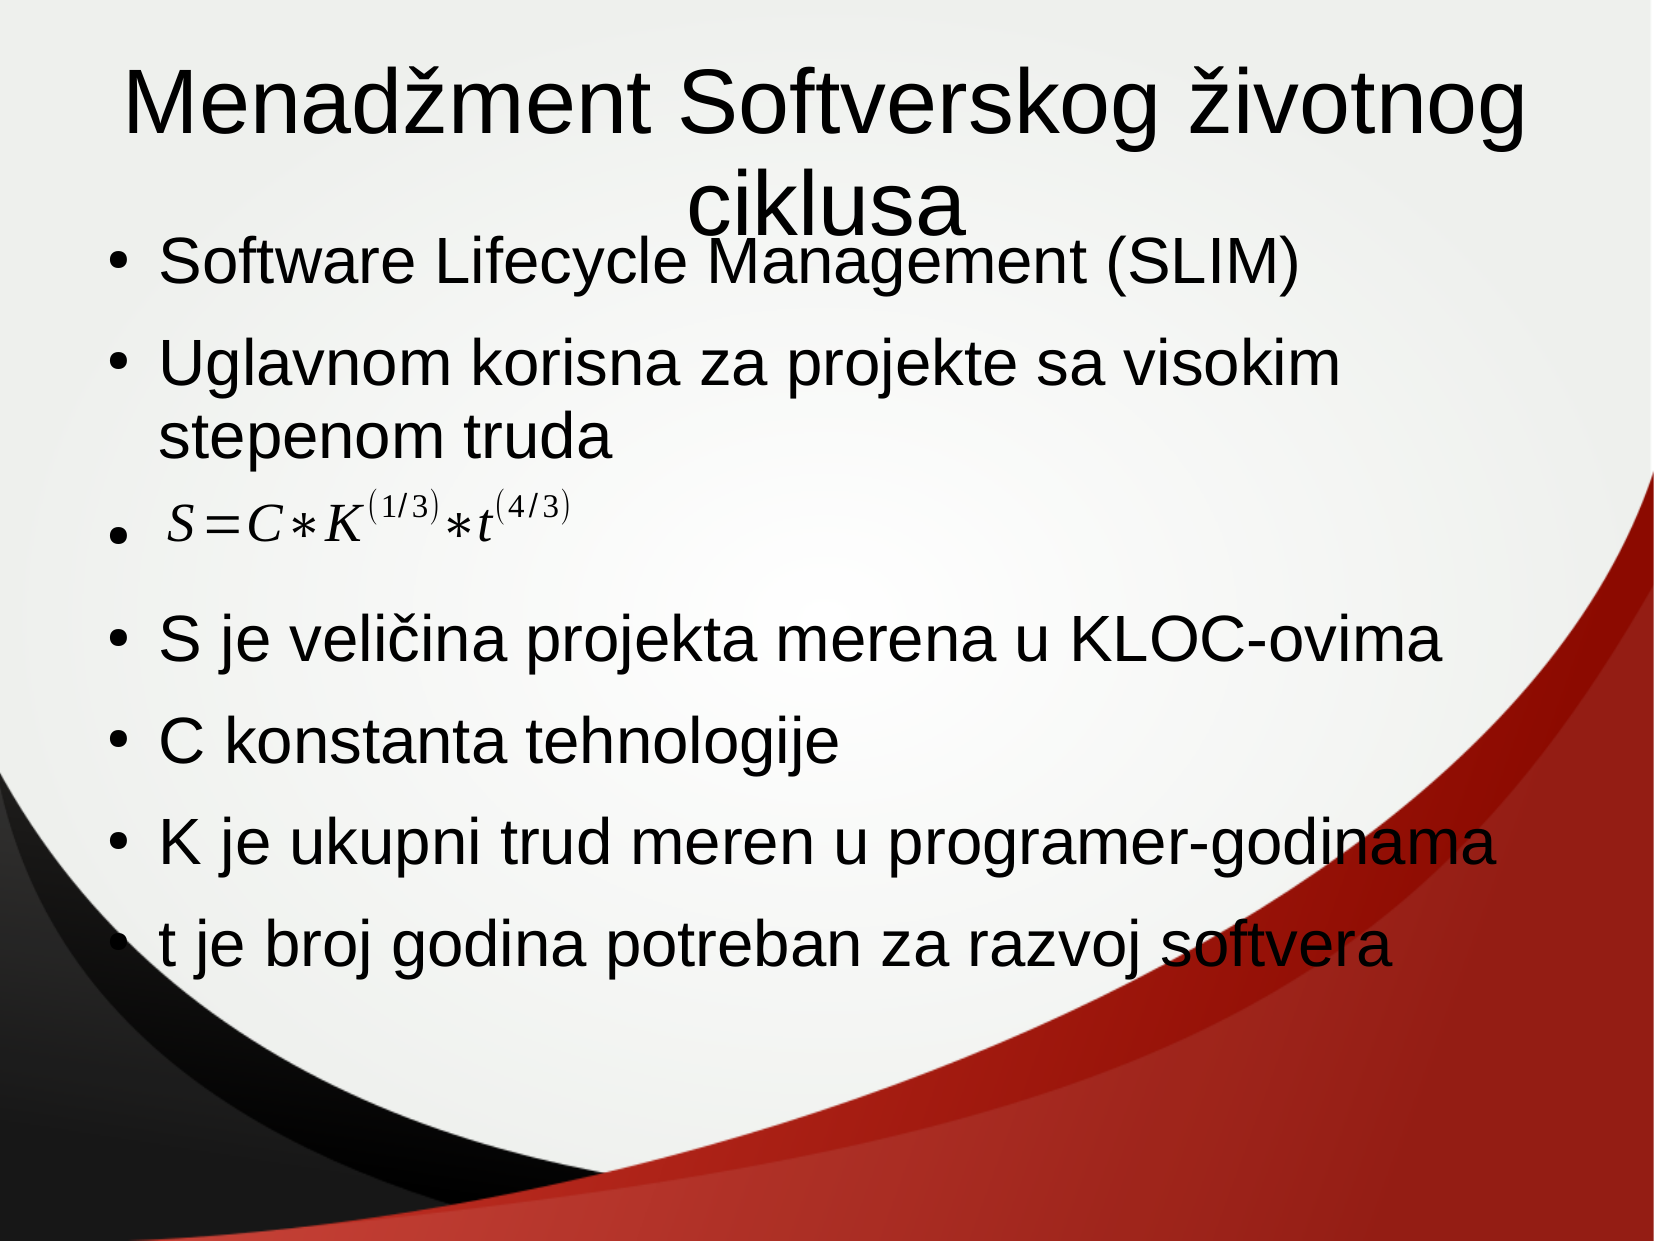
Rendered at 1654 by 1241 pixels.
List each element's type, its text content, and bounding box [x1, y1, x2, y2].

chart [153, 486, 585, 556]
title Menadžment Softverskog životnog ciklusa [82, 49, 1571, 257]
picture [0, 0, 1654, 1241]
list Software Lifecycle Management (SLIM) Uglavnom korisna za projekte sa visokim stepenom truda S je veličina projekta merena u KLOC-ovima C konstanta tehnologije K je ukupni trud meren u programer-godinama t je broj godina potreban za razvoj softvera [89, 225, 1578, 987]
